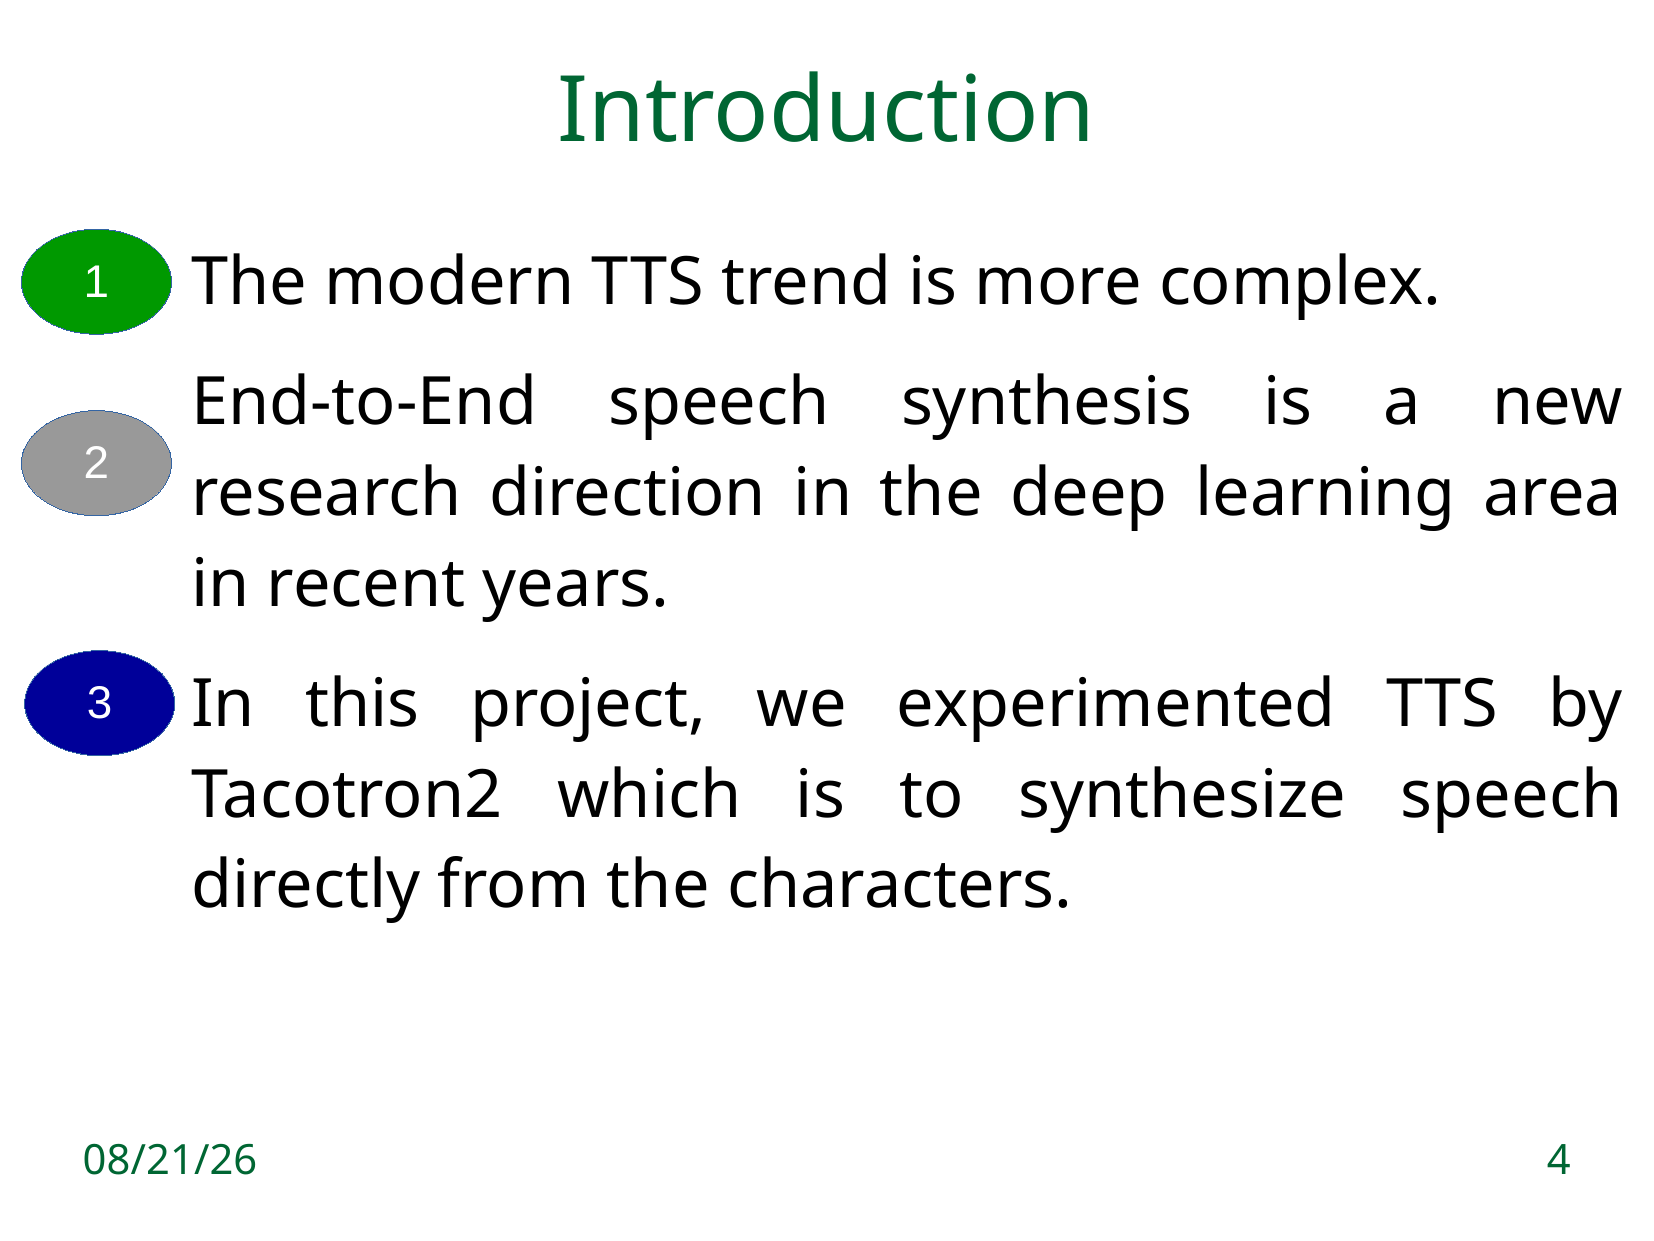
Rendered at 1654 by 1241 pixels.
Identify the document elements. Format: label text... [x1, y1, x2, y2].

list The modern TTS trend is more complex. End-to-End speech synthesis is a new research direction in the deep learning area in recent years. In this project, we experimented TTS by Tacotron2 which is to synthesize speech directly from the characters. [120, 232, 1625, 1034]
text_box 1 [21, 229, 172, 335]
text_box 3 [24, 650, 175, 756]
text_box 2 [21, 410, 172, 516]
title Introduction [0, 2, 1654, 210]
